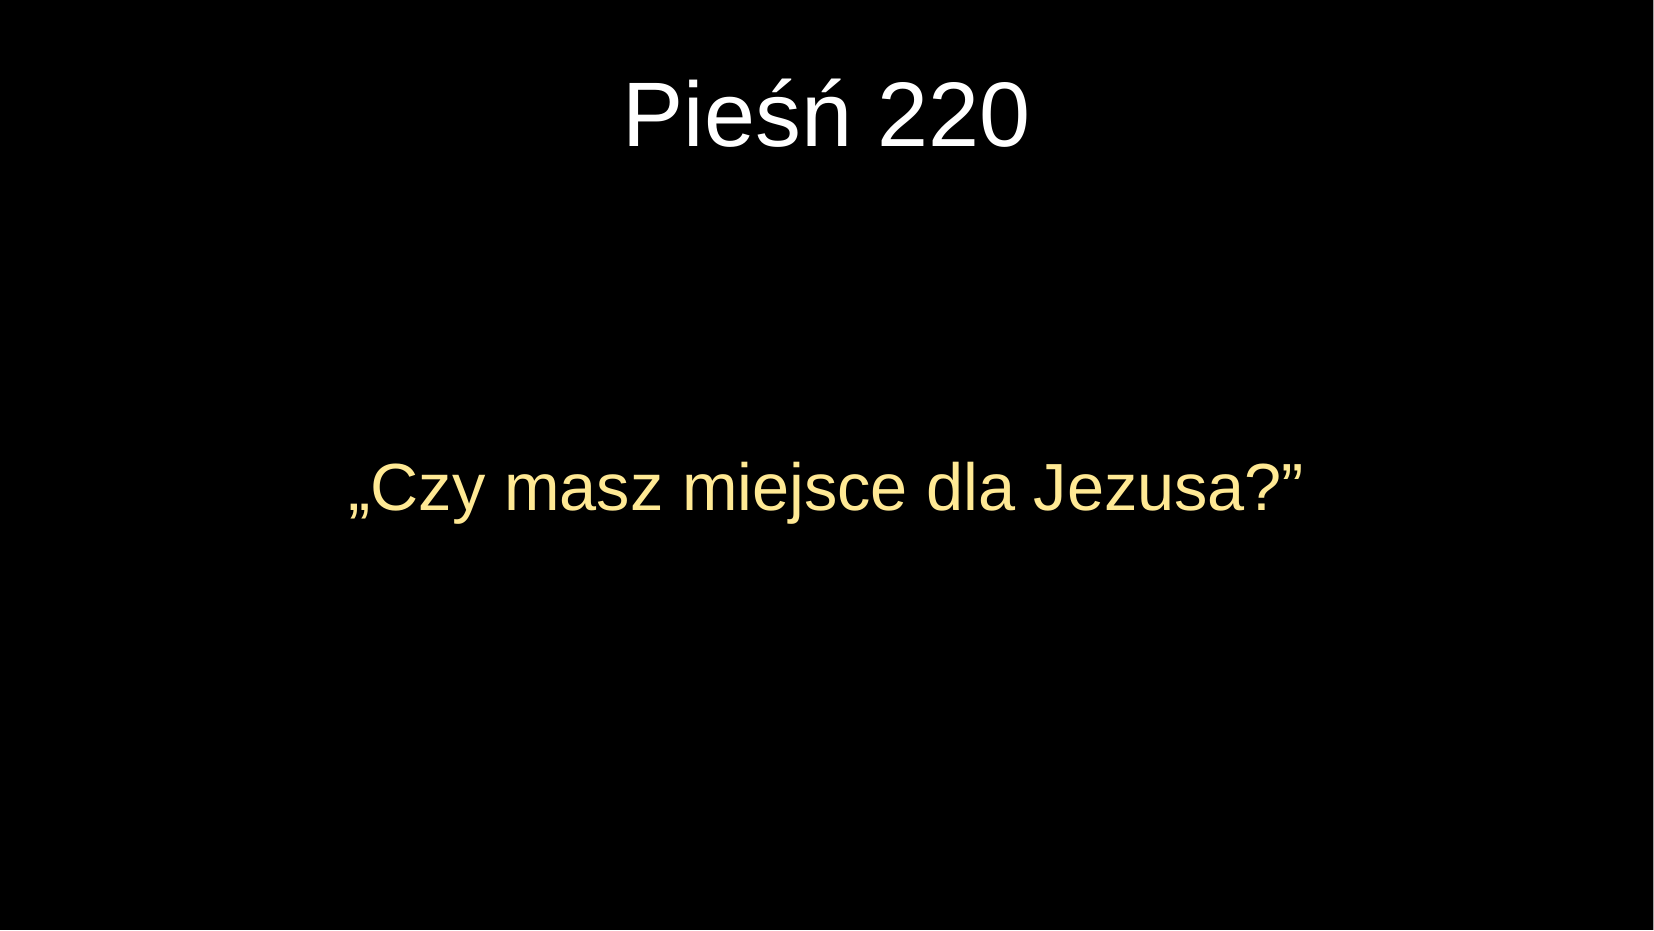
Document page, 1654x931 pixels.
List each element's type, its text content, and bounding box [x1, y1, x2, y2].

title Pieśń 220 [82, 37, 1571, 193]
subtitle „Czy masz miejsce dla Jezusa?” [82, 217, 1571, 757]
